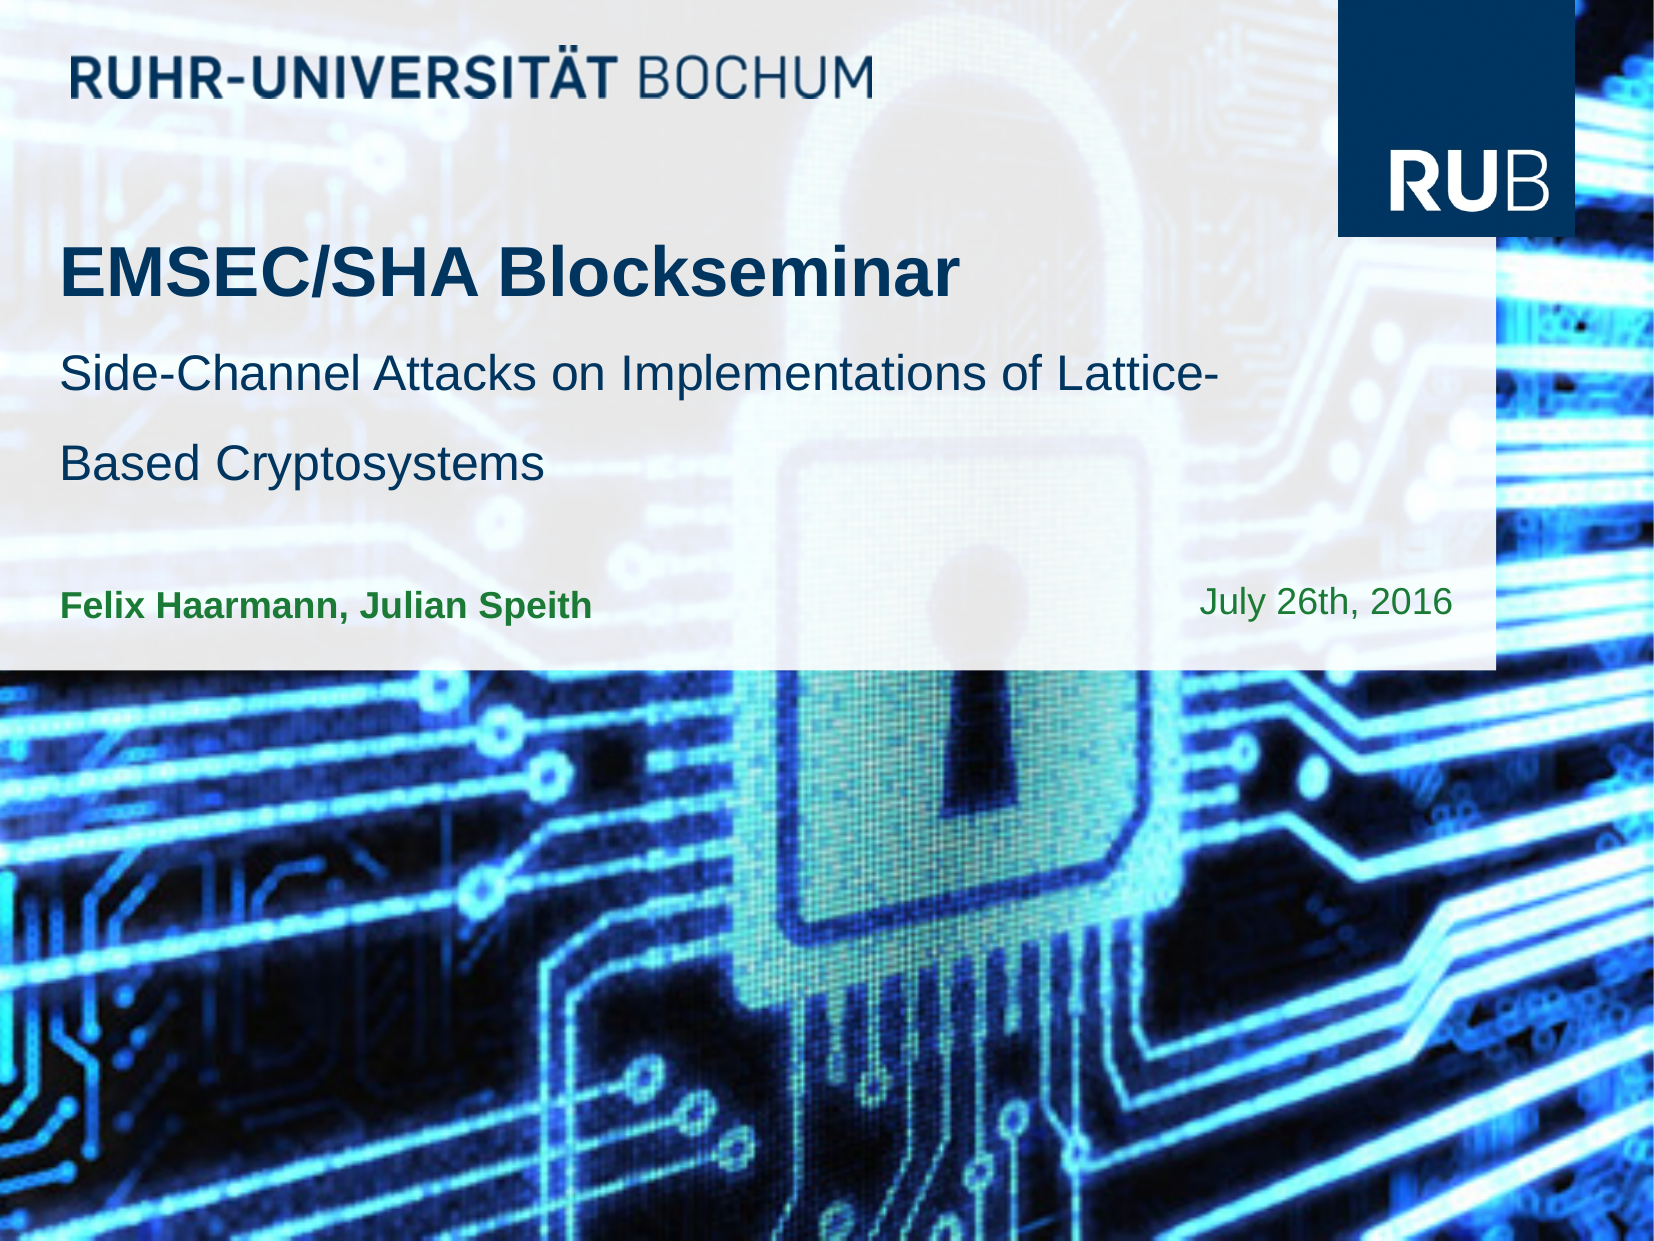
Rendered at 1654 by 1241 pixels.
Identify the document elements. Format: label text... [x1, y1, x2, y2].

text_box July 26th, 2016 [1184, 569, 1469, 630]
picture [71, 45, 872, 99]
text_box [0, 0, 1497, 671]
picture [0, 0, 1654, 1241]
text_box EMSEC/SHA Blockseminar Side-Channel Attacks on Implementations of Lattice-Based Cryptosystems Felix Haarmann, Julian Speith [59, 183, 1327, 626]
